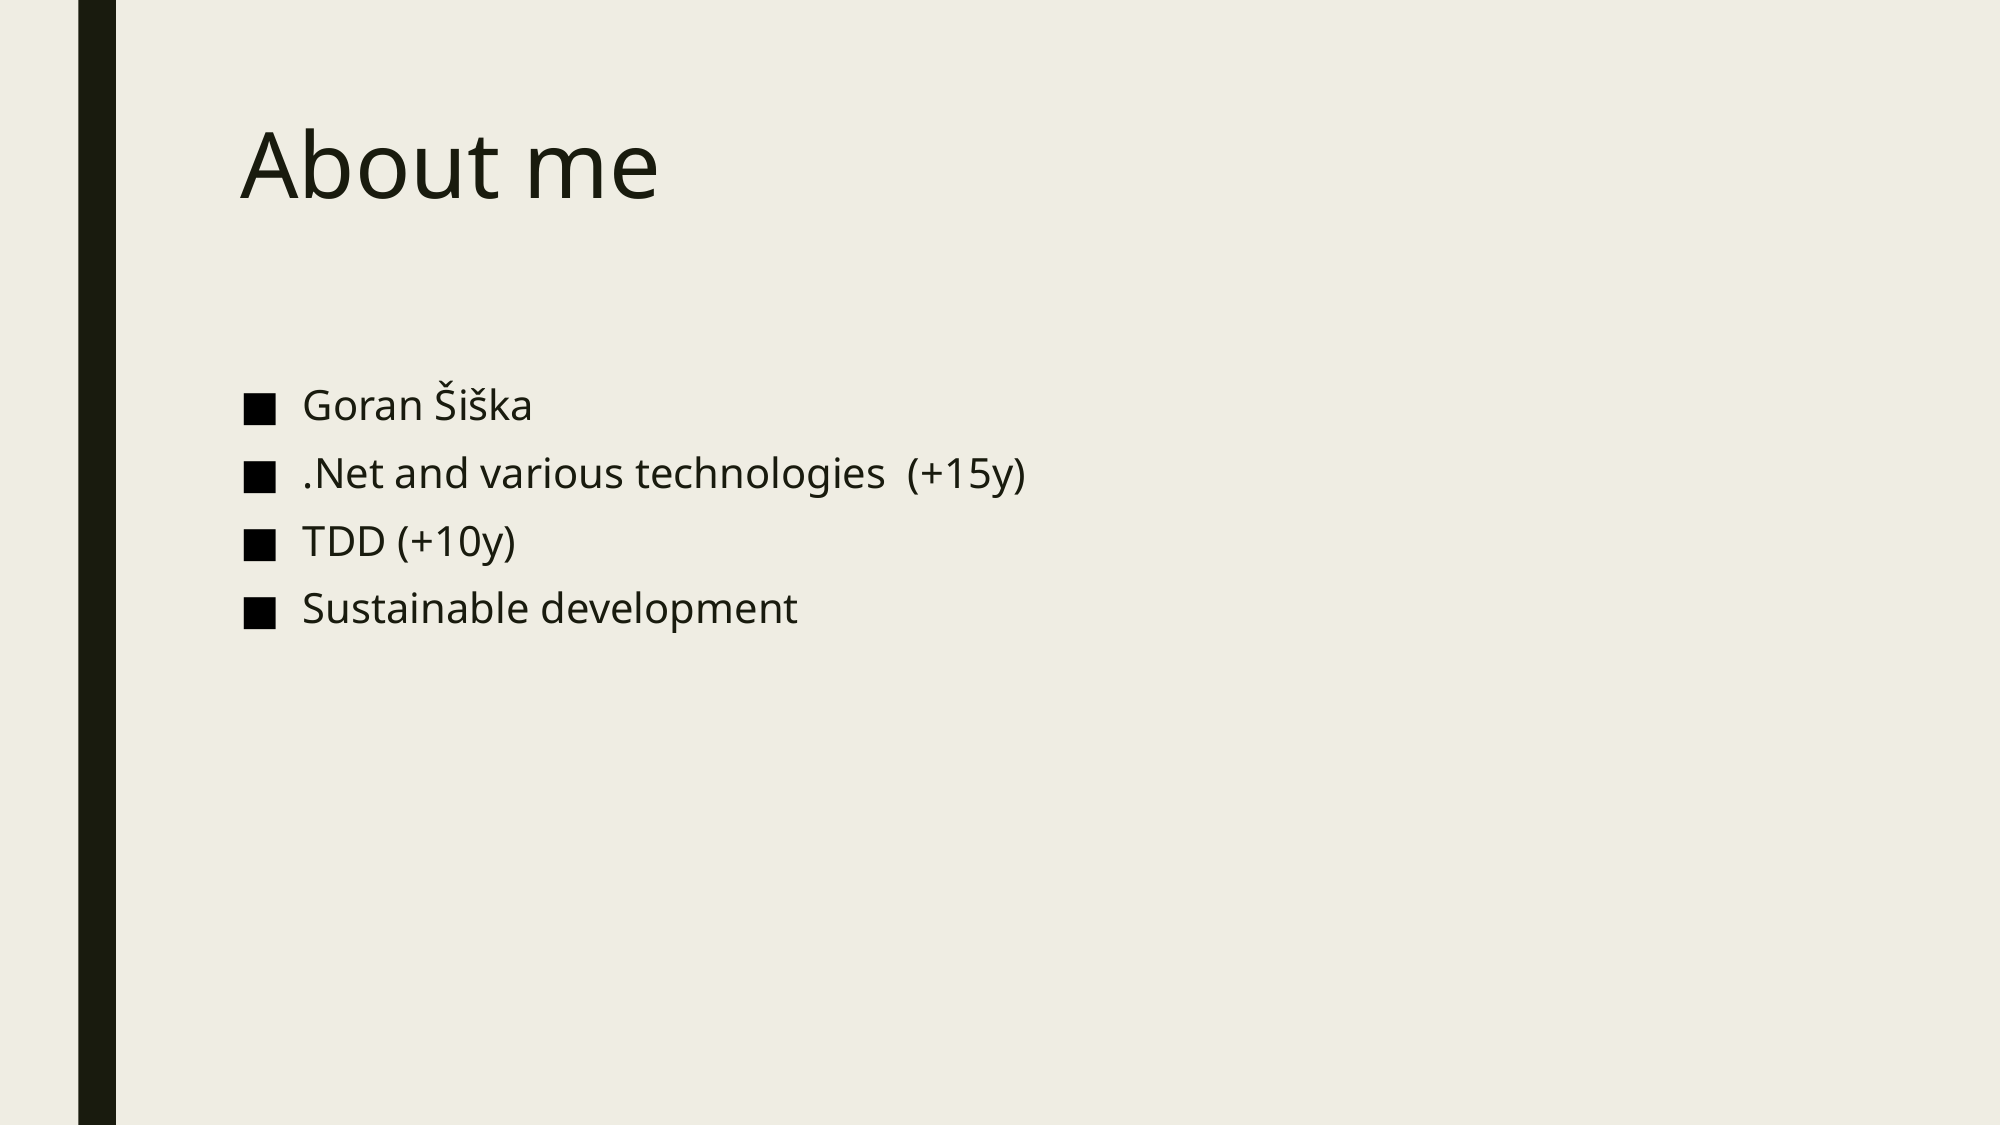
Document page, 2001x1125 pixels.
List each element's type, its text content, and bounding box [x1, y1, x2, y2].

list Goran Šiška .Net and various technologies (+15y) TDD (+10y) Sustainable development [225, 375, 1801, 963]
title About me [225, 112, 1801, 357]
